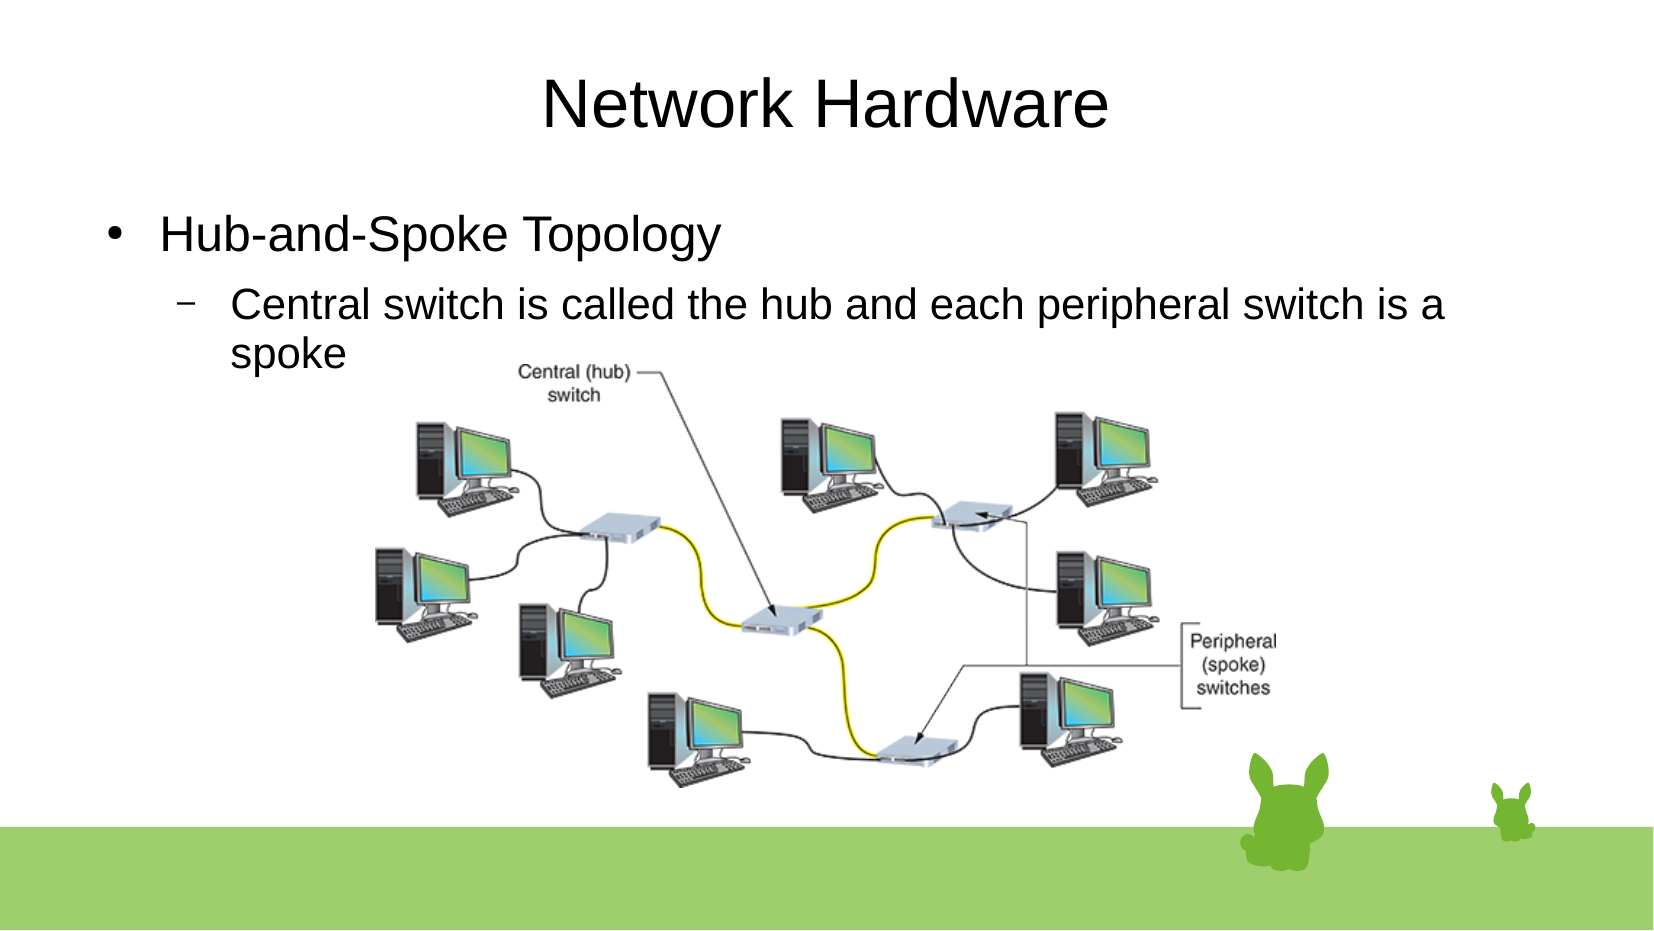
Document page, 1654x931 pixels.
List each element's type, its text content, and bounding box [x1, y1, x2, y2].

picture [375, 364, 1276, 788]
list Hub-and-Spoke Topology Central switch is called the hub and each peripheral switch is a spoke [88, 206, 1565, 739]
title Network Hardware [88, 29, 1565, 178]
